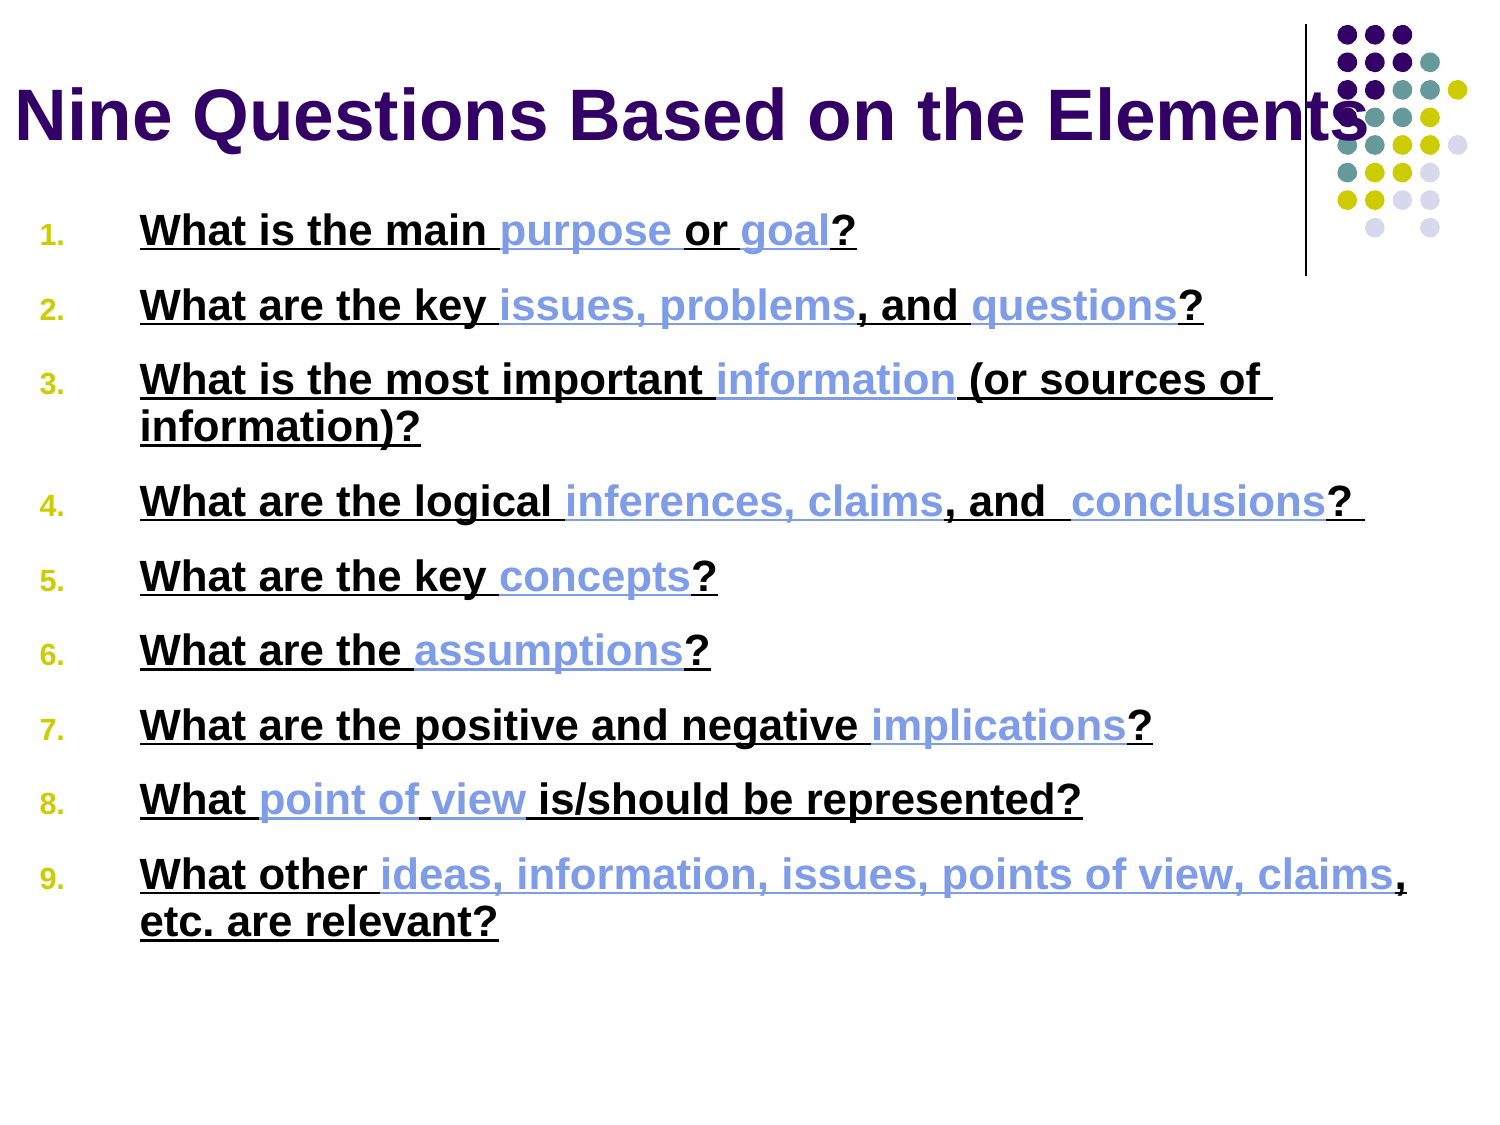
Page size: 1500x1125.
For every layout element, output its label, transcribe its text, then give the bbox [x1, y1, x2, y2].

list What is the main purpose or goal? What are the key issues, problems, and questions? What is the most important information (or sources of information)? What are the logical inferences, claims, and conclusions? What are the key concepts? What are the assumptions? What are the positive and negative implications? What point of view is/should be represented? What other ideas, information, issues, points of view, claims, etc. are relevant? [24, 200, 1500, 1075]
title Nine Questions Based on the Elements [0, 0, 1500, 163]
